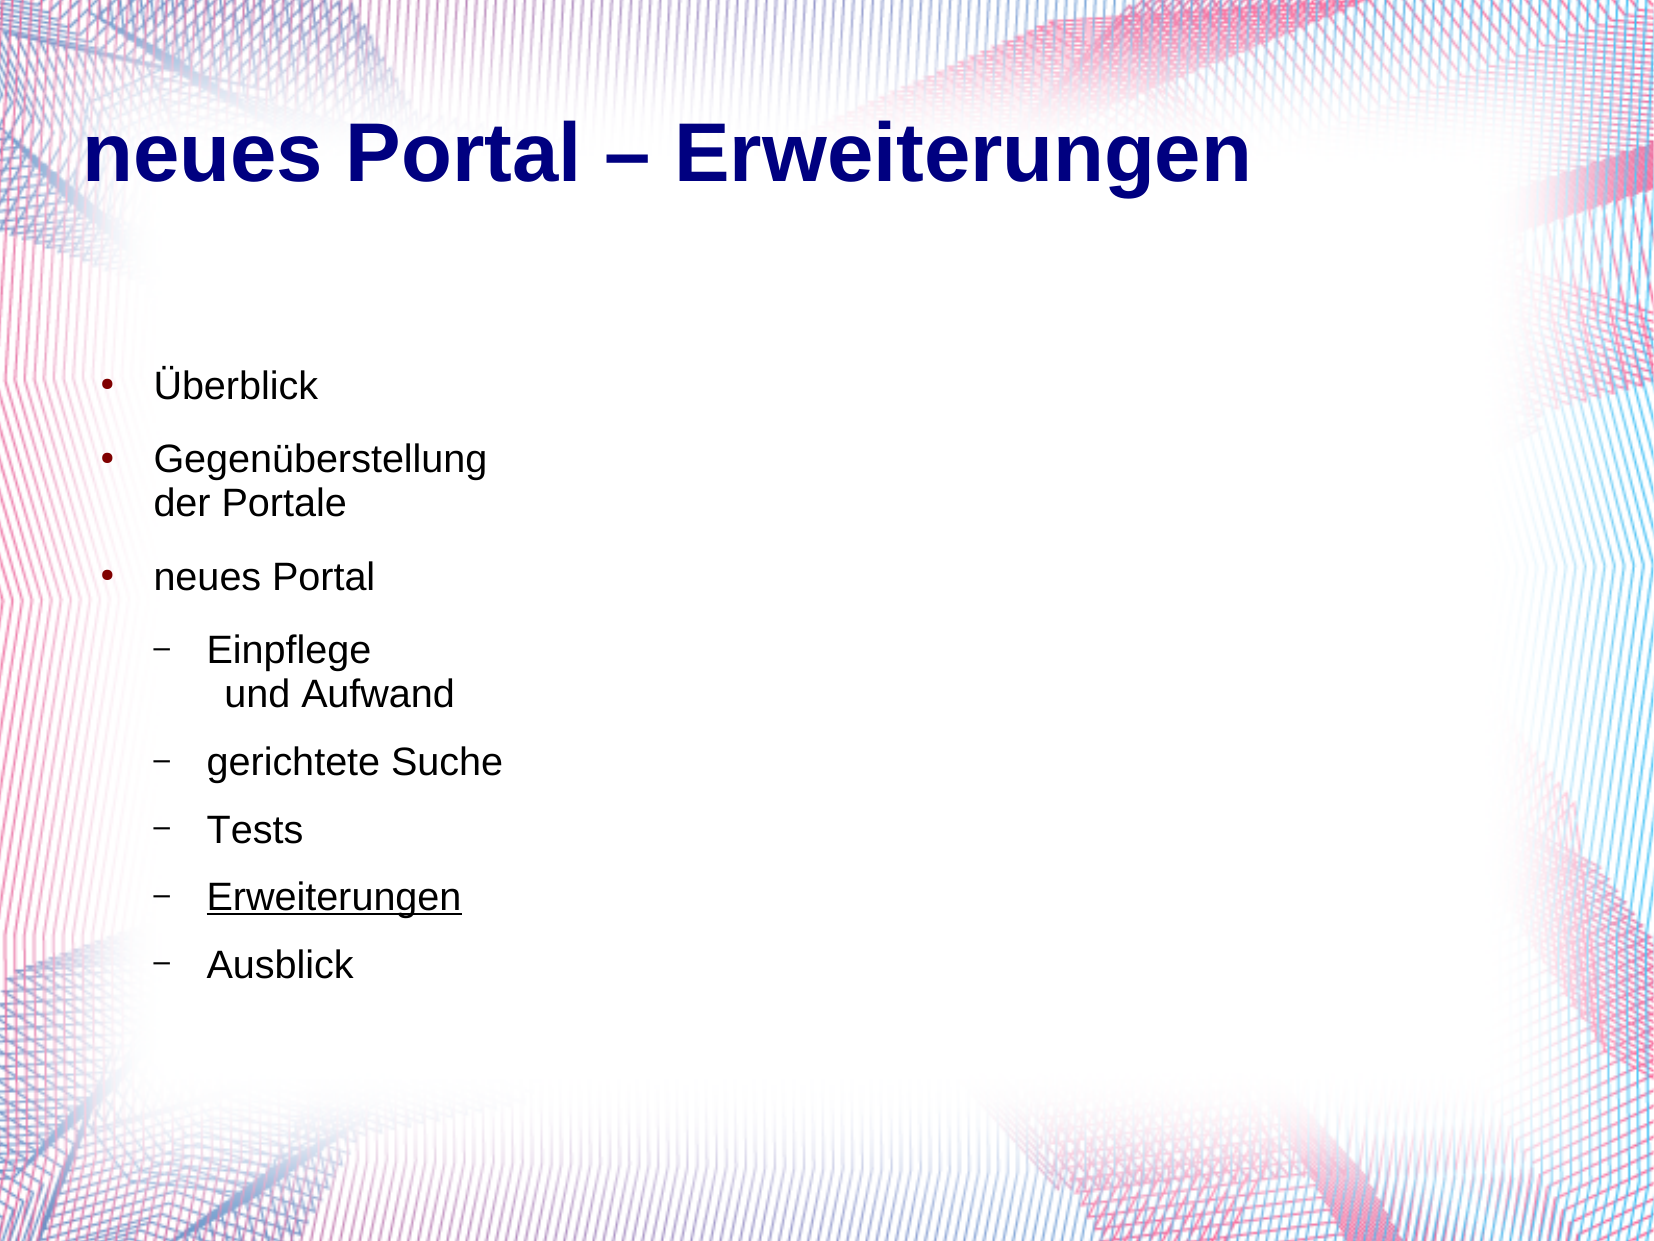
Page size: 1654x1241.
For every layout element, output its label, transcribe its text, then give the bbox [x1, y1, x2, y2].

title neues Portal – Erweiterungen [82, 49, 1571, 257]
picture [0, 0, 1654, 1241]
list Überblick Gegenüberstellung der Portale neues Portal Einpflege und Aufwand gerichtete Suche Tests Erweiterungen Ausblick [82, 290, 520, 1109]
